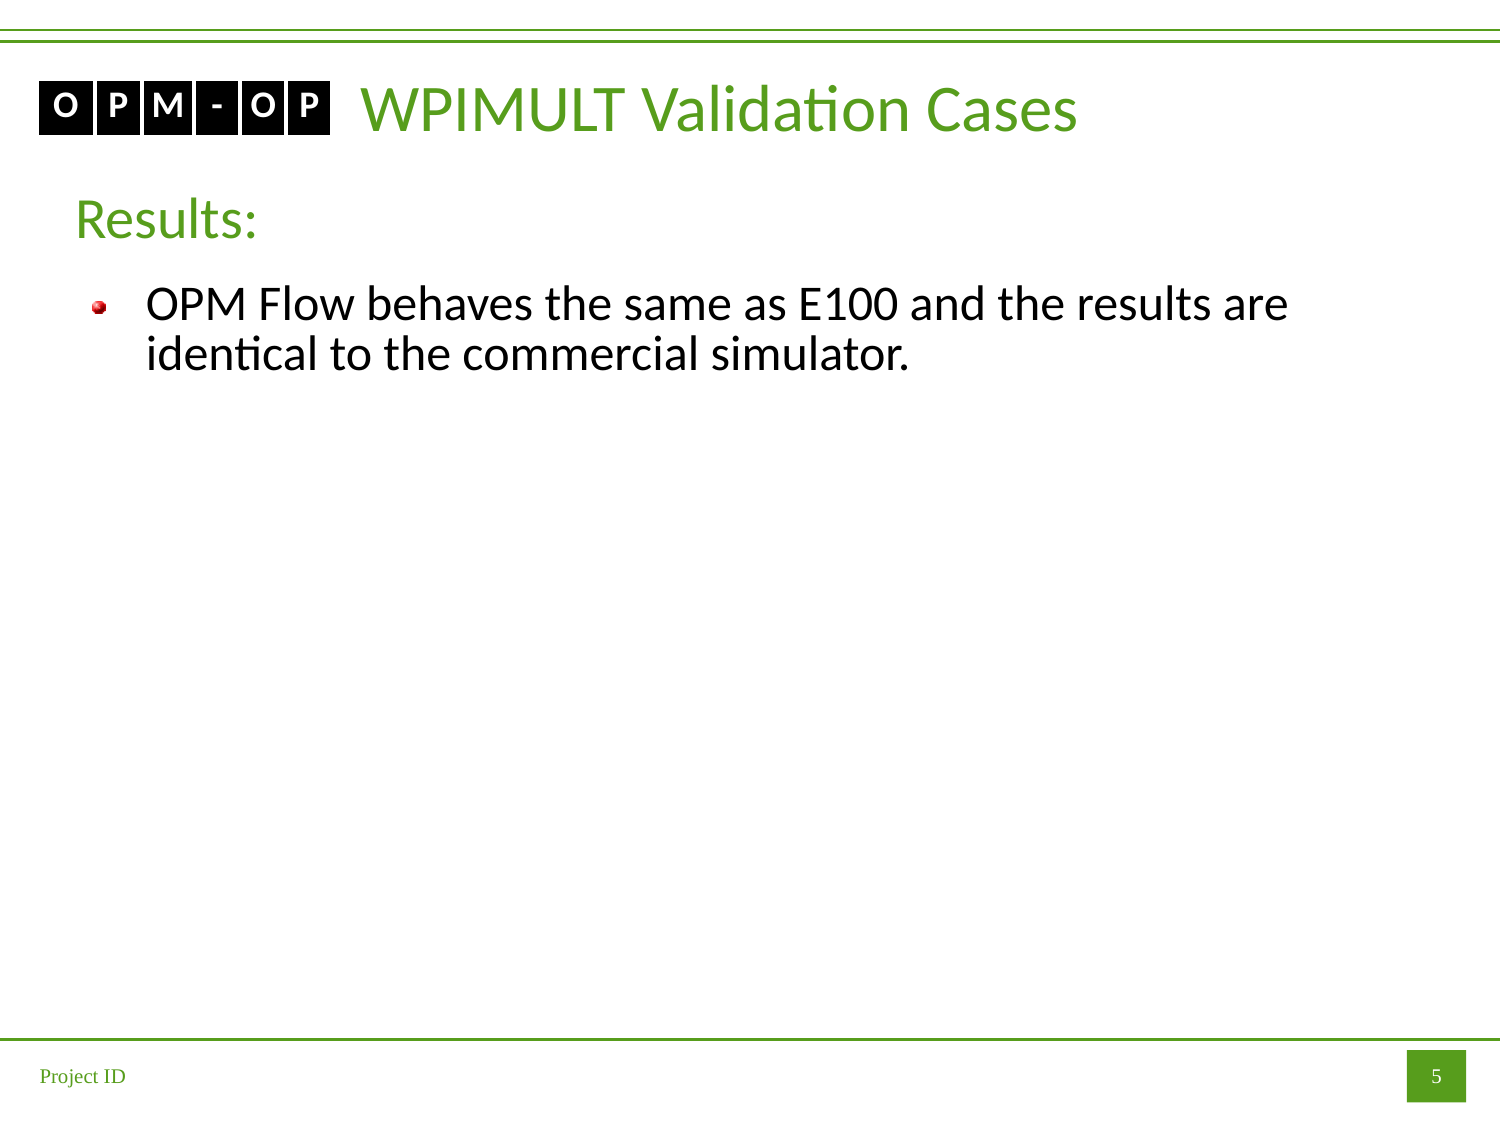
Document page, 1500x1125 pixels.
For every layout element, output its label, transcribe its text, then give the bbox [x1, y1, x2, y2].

title WPIMULT Validation Cases [360, 77, 1425, 153]
list Results: OPM Flow behaves the same as E100 and the results are identical to the commercial simulator. [75, 195, 1425, 1006]
